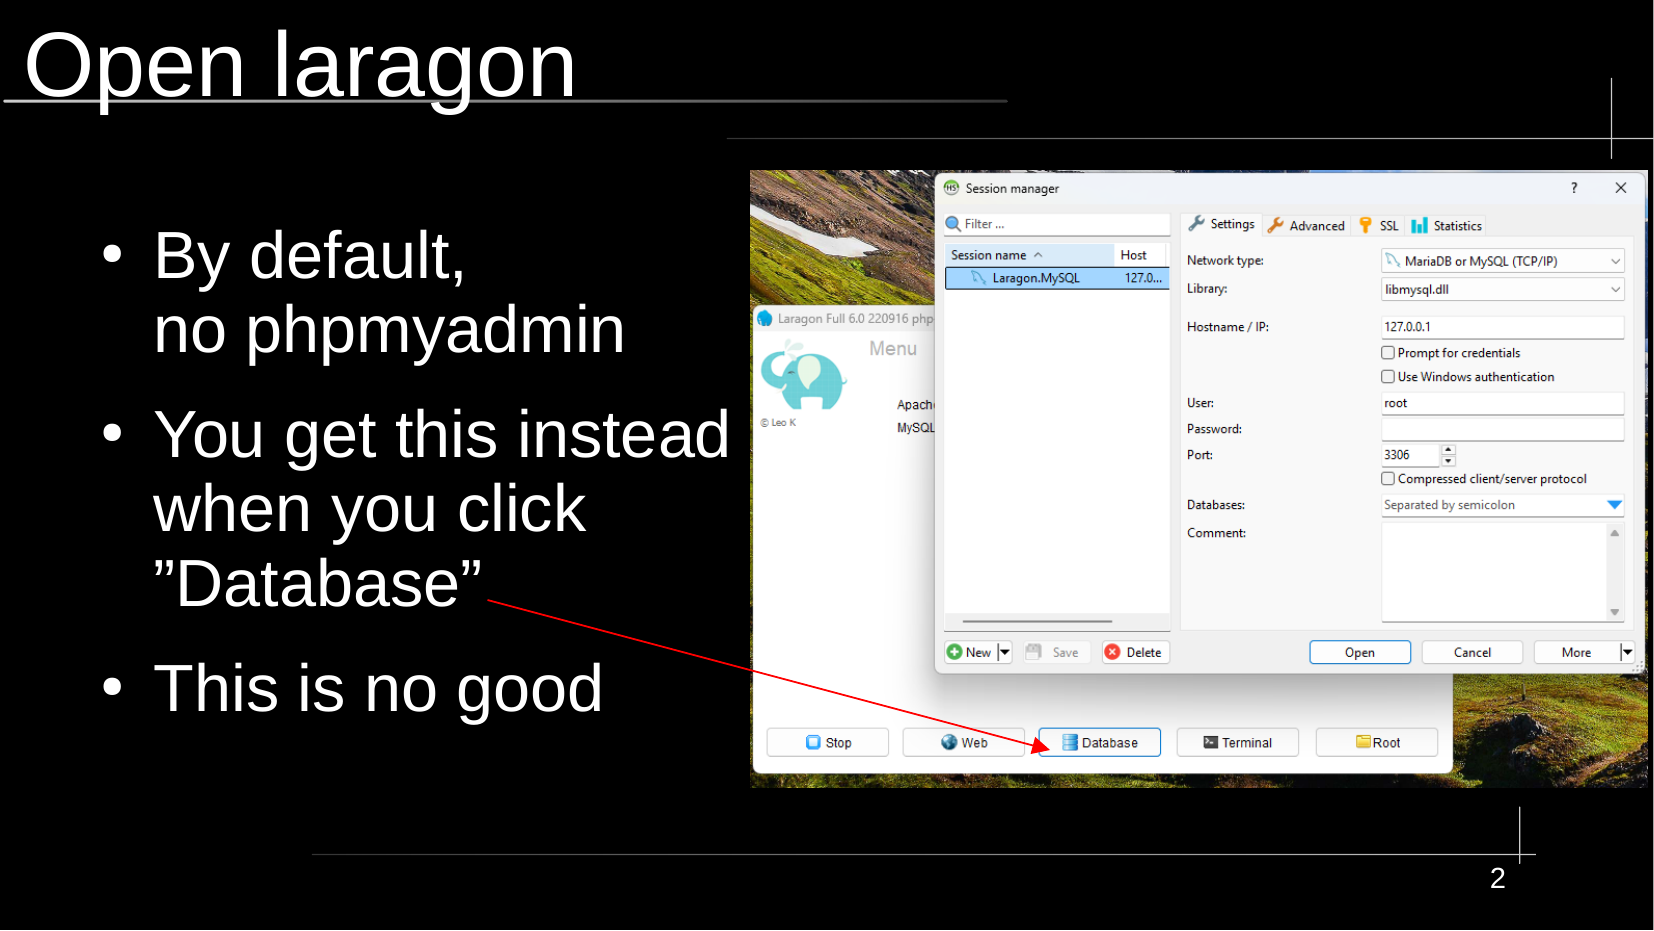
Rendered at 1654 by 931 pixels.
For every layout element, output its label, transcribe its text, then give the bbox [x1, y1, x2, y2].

list By default, no phpmyadmin You get this instead when you click ”Database” This is no good [82, 217, 750, 758]
picture [750, 170, 1648, 788]
title Open laragon [23, 11, 1589, 119]
